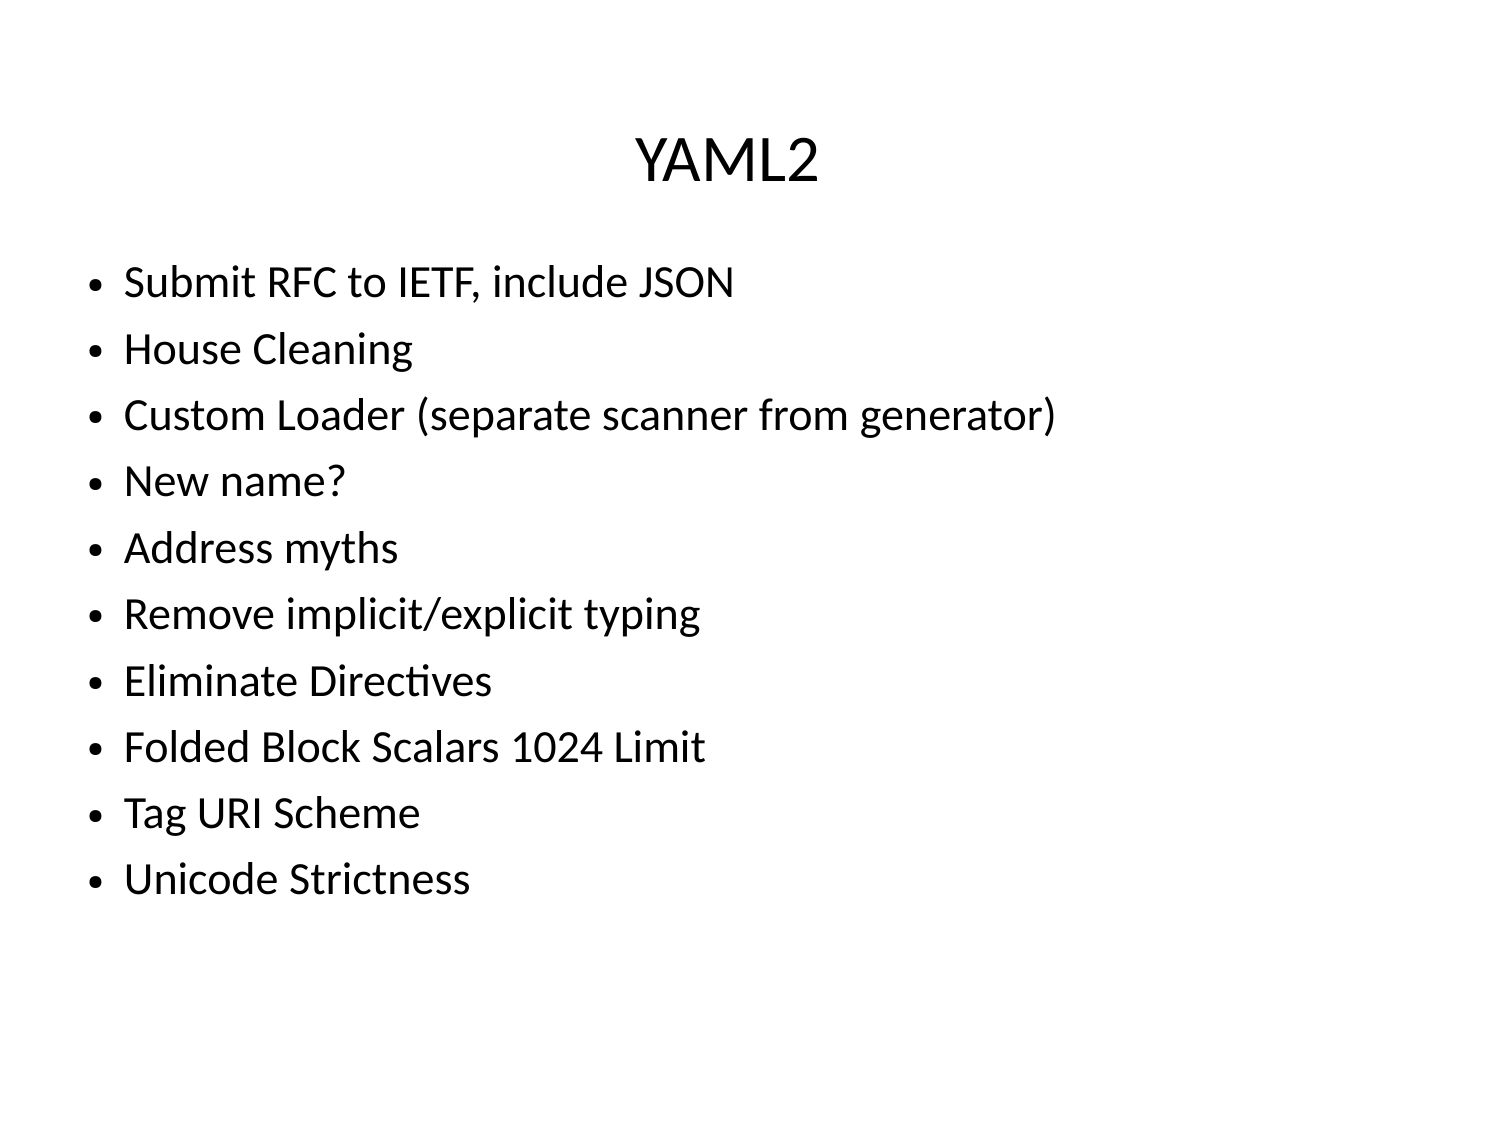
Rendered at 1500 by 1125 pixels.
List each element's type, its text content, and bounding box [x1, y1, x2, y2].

list Submit RFC to IETF, include JSON House Cleaning Custom Loader (separate scanner from generator) New name? Address myths Remove implicit/explicit typing Eliminate Directives Folded Block Scalars 1024 Limit Tag URI Scheme Unicode Strictness [75, 263, 1395, 916]
title YAML2 [90, 43, 1365, 263]
